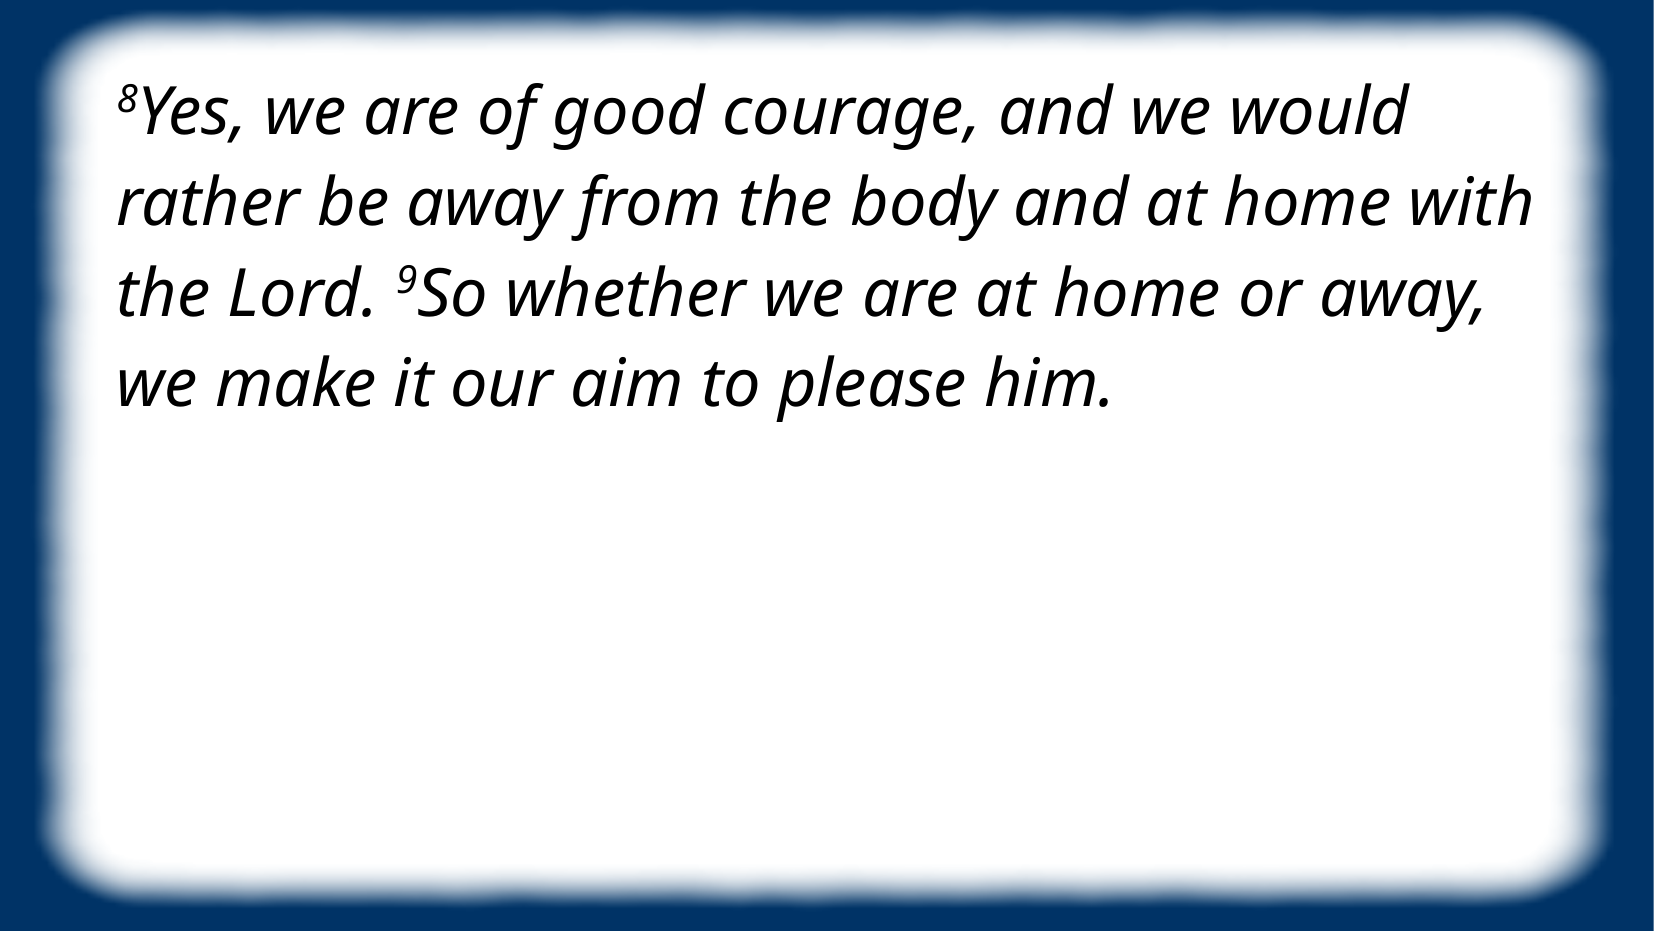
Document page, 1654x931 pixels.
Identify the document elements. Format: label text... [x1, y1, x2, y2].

picture [0, 0, 1654, 931]
text_box 8Yes, we are of good courage, and we would rather be away from the body and at home with the Lord. 9So whether we are at home or away, we make it our aim to please him. [101, 55, 1557, 515]
